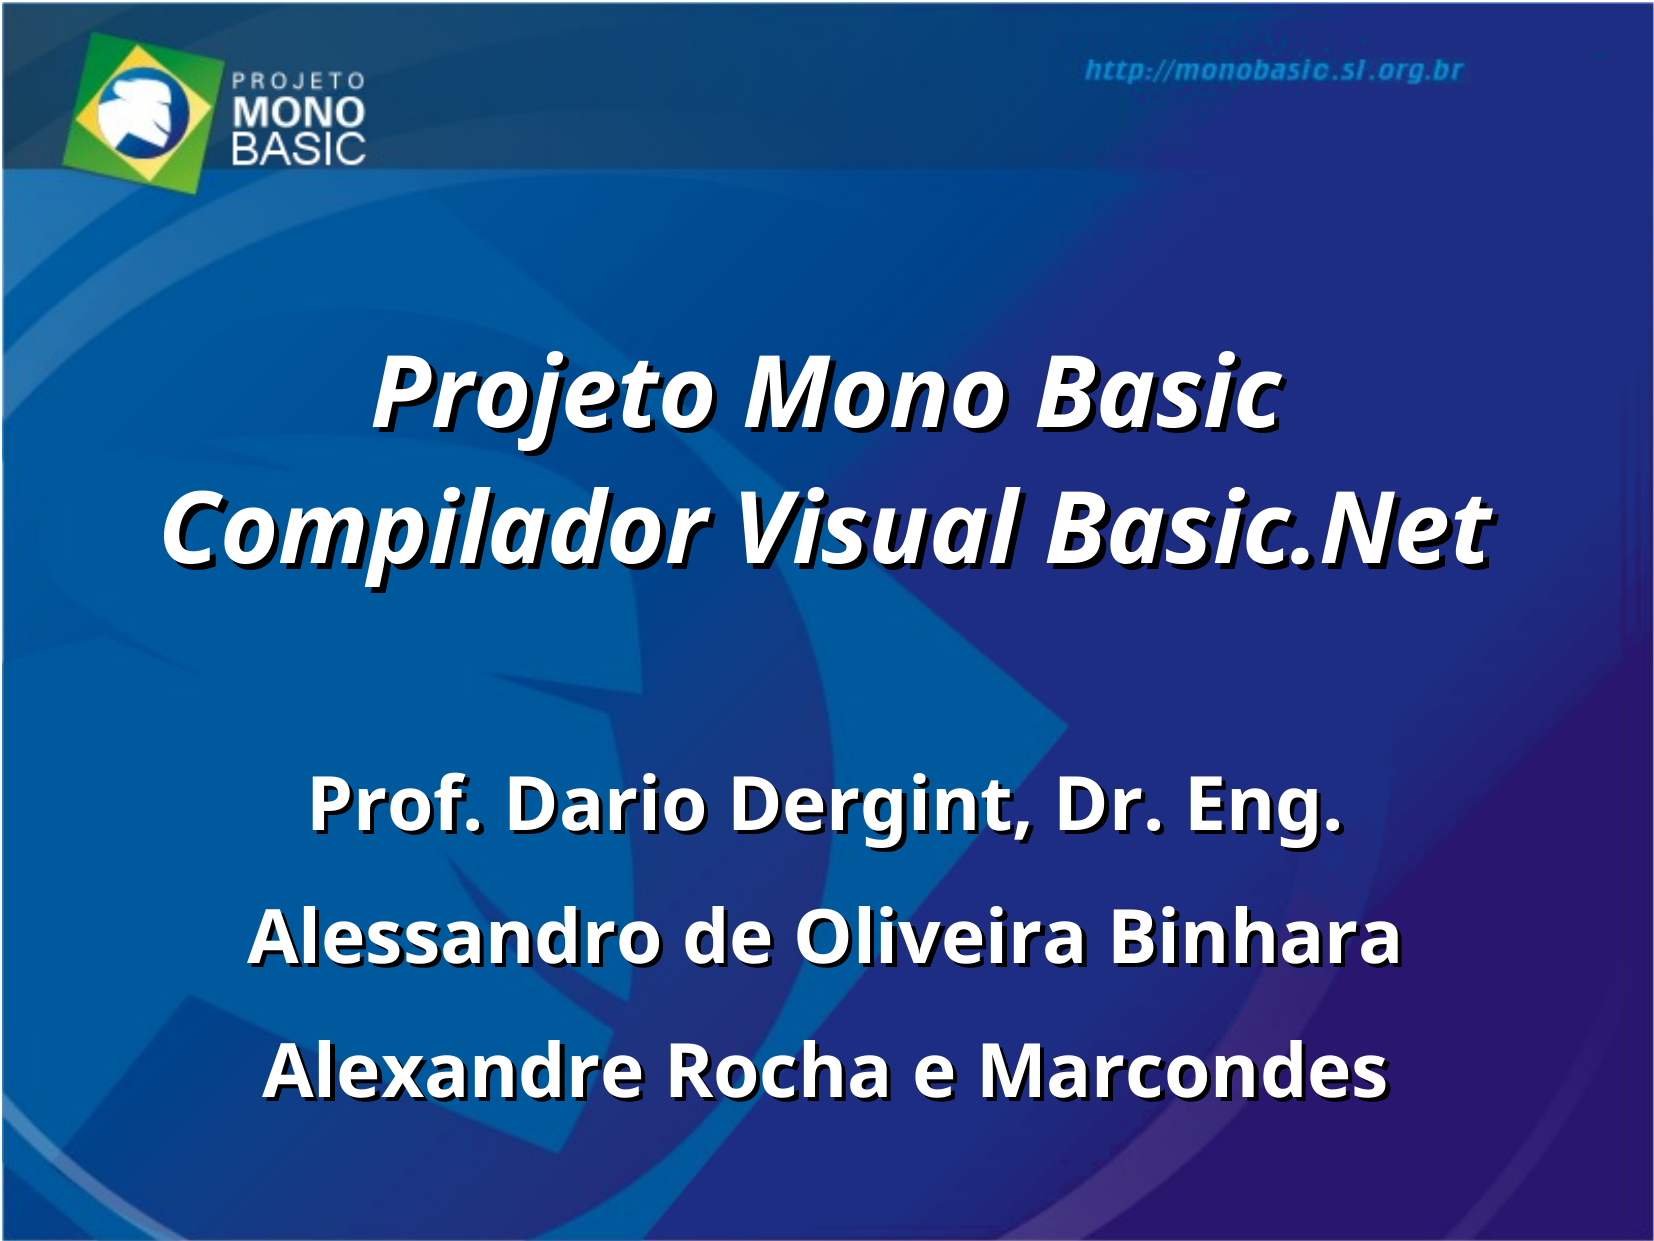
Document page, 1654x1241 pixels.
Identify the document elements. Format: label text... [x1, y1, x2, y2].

picture [2, 2, 1654, 1241]
text_box Projeto Mono Basic Compilador Visual Basic.Net Prof. Dario Dergint, Dr. Eng. Alessandro de Oliveira Binhara Alexandre Rocha e Marcondes [159, 206, 1520, 1082]
